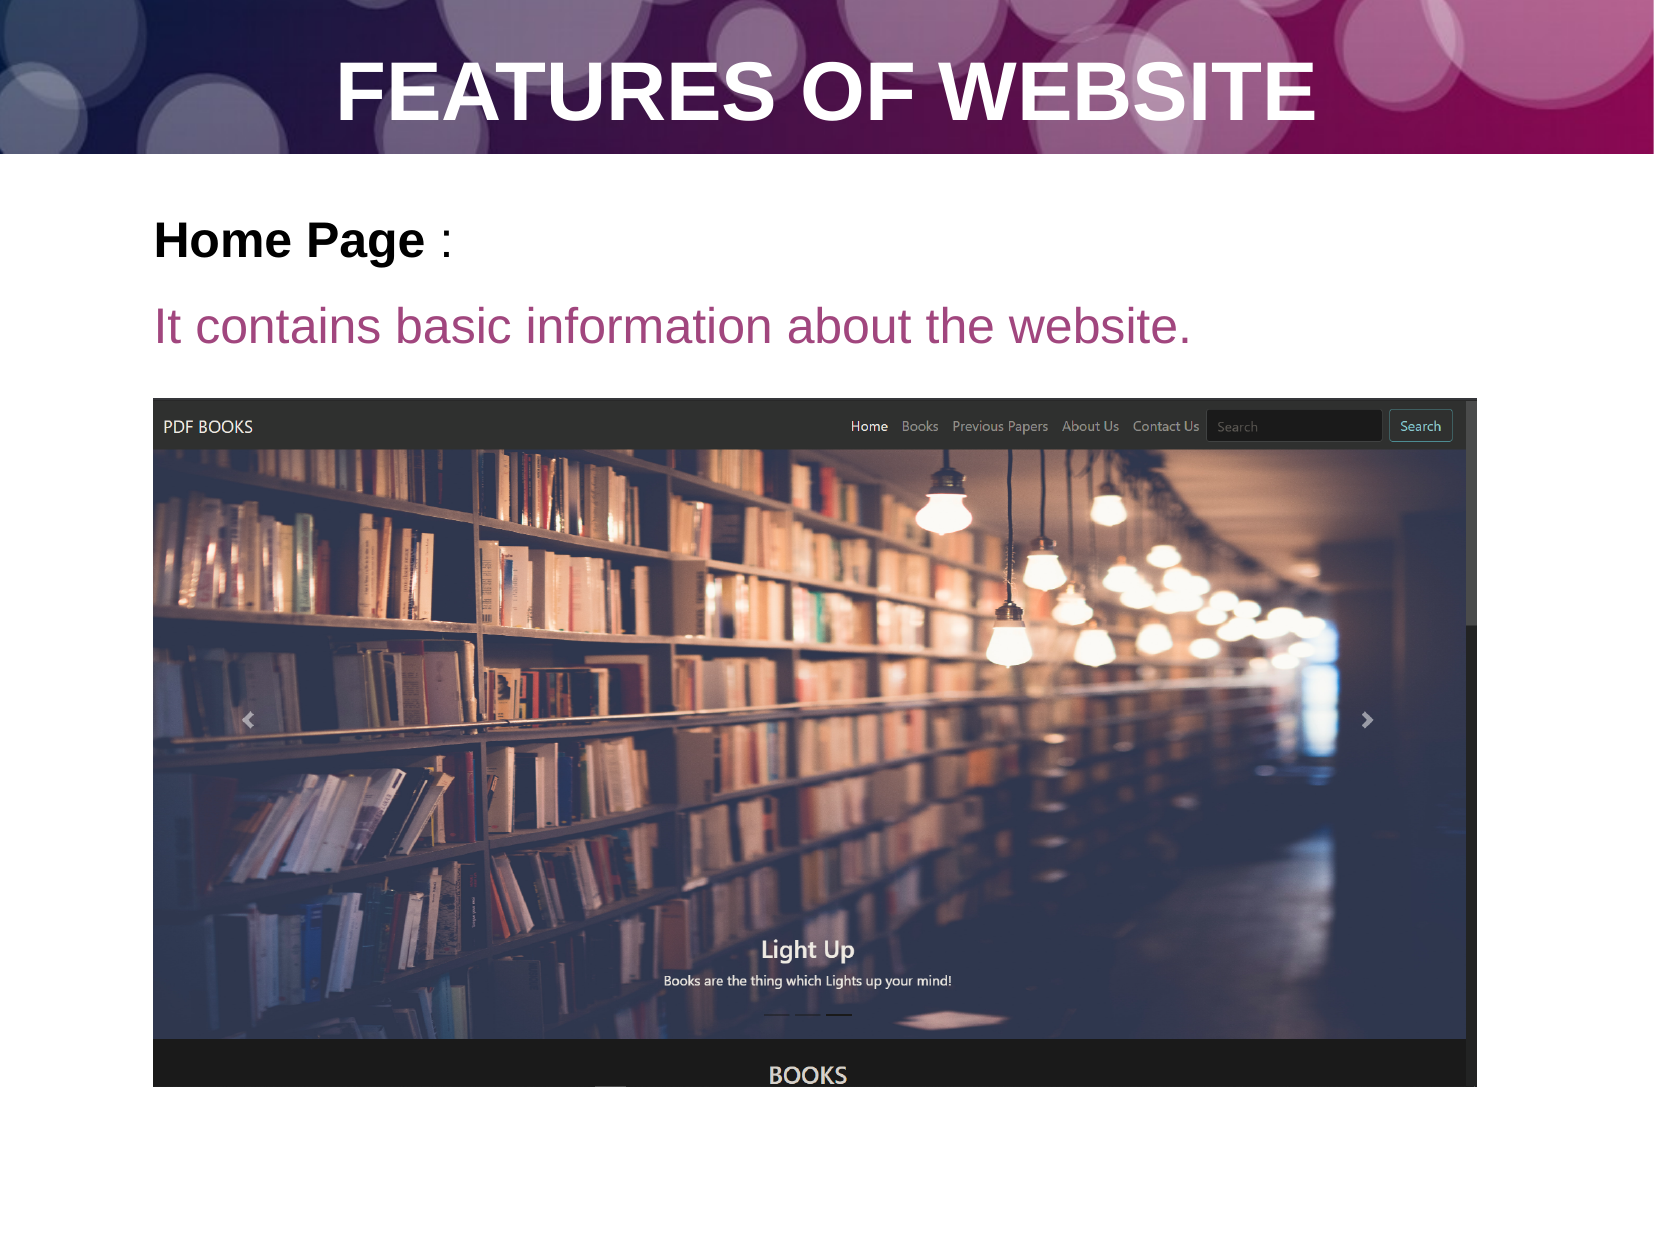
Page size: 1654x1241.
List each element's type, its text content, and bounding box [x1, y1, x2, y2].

title FEATURES OF WEBSITE [82, 5, 1571, 178]
picture [0, 0, 1654, 154]
list Home Page : It contains basic information about the website. [82, 212, 1571, 1158]
picture [153, 398, 1477, 1087]
